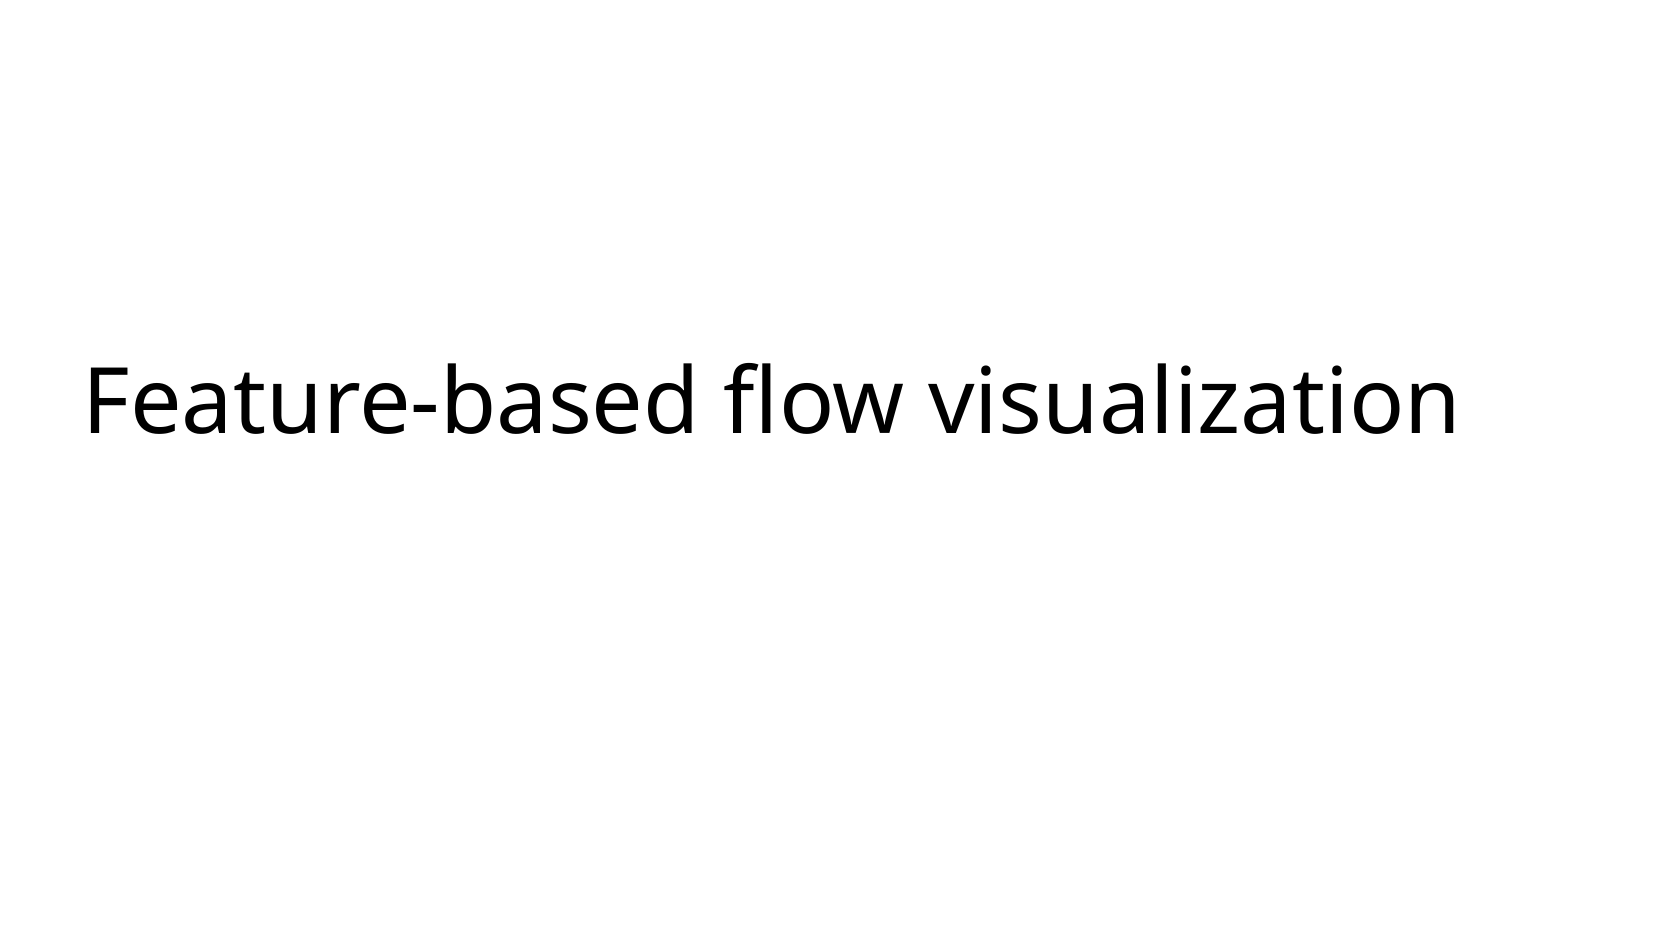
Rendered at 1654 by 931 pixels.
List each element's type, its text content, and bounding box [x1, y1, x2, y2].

title Feature-based flow visualization [82, 320, 1571, 476]
